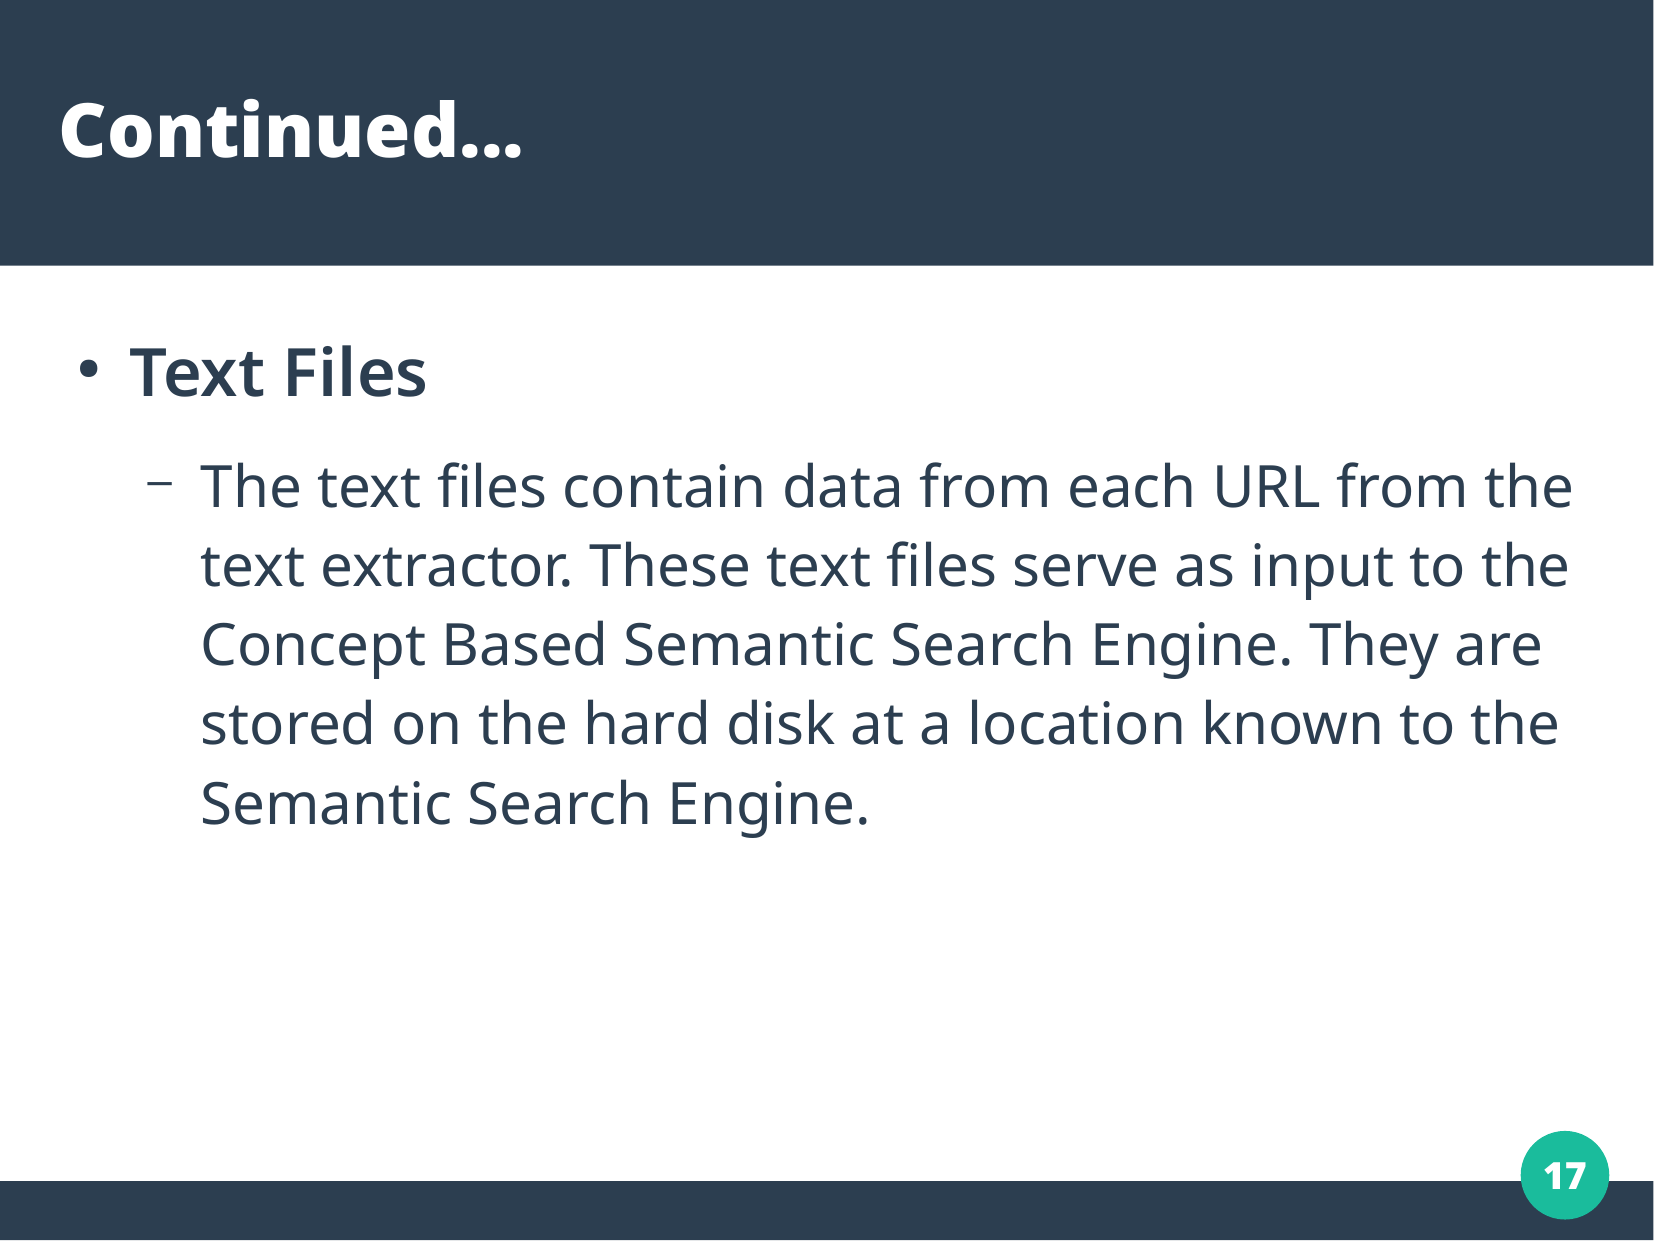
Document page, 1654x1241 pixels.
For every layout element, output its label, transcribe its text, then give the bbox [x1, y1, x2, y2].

list Text Files The text files contain data from each URL from the text extractor. These text files serve as input to the Concept Based Semantic Search Engine. They are stored on the hard disk at a location known to the Semantic Search Engine. [59, 324, 1595, 1152]
title Continued... [59, 49, 1595, 207]
